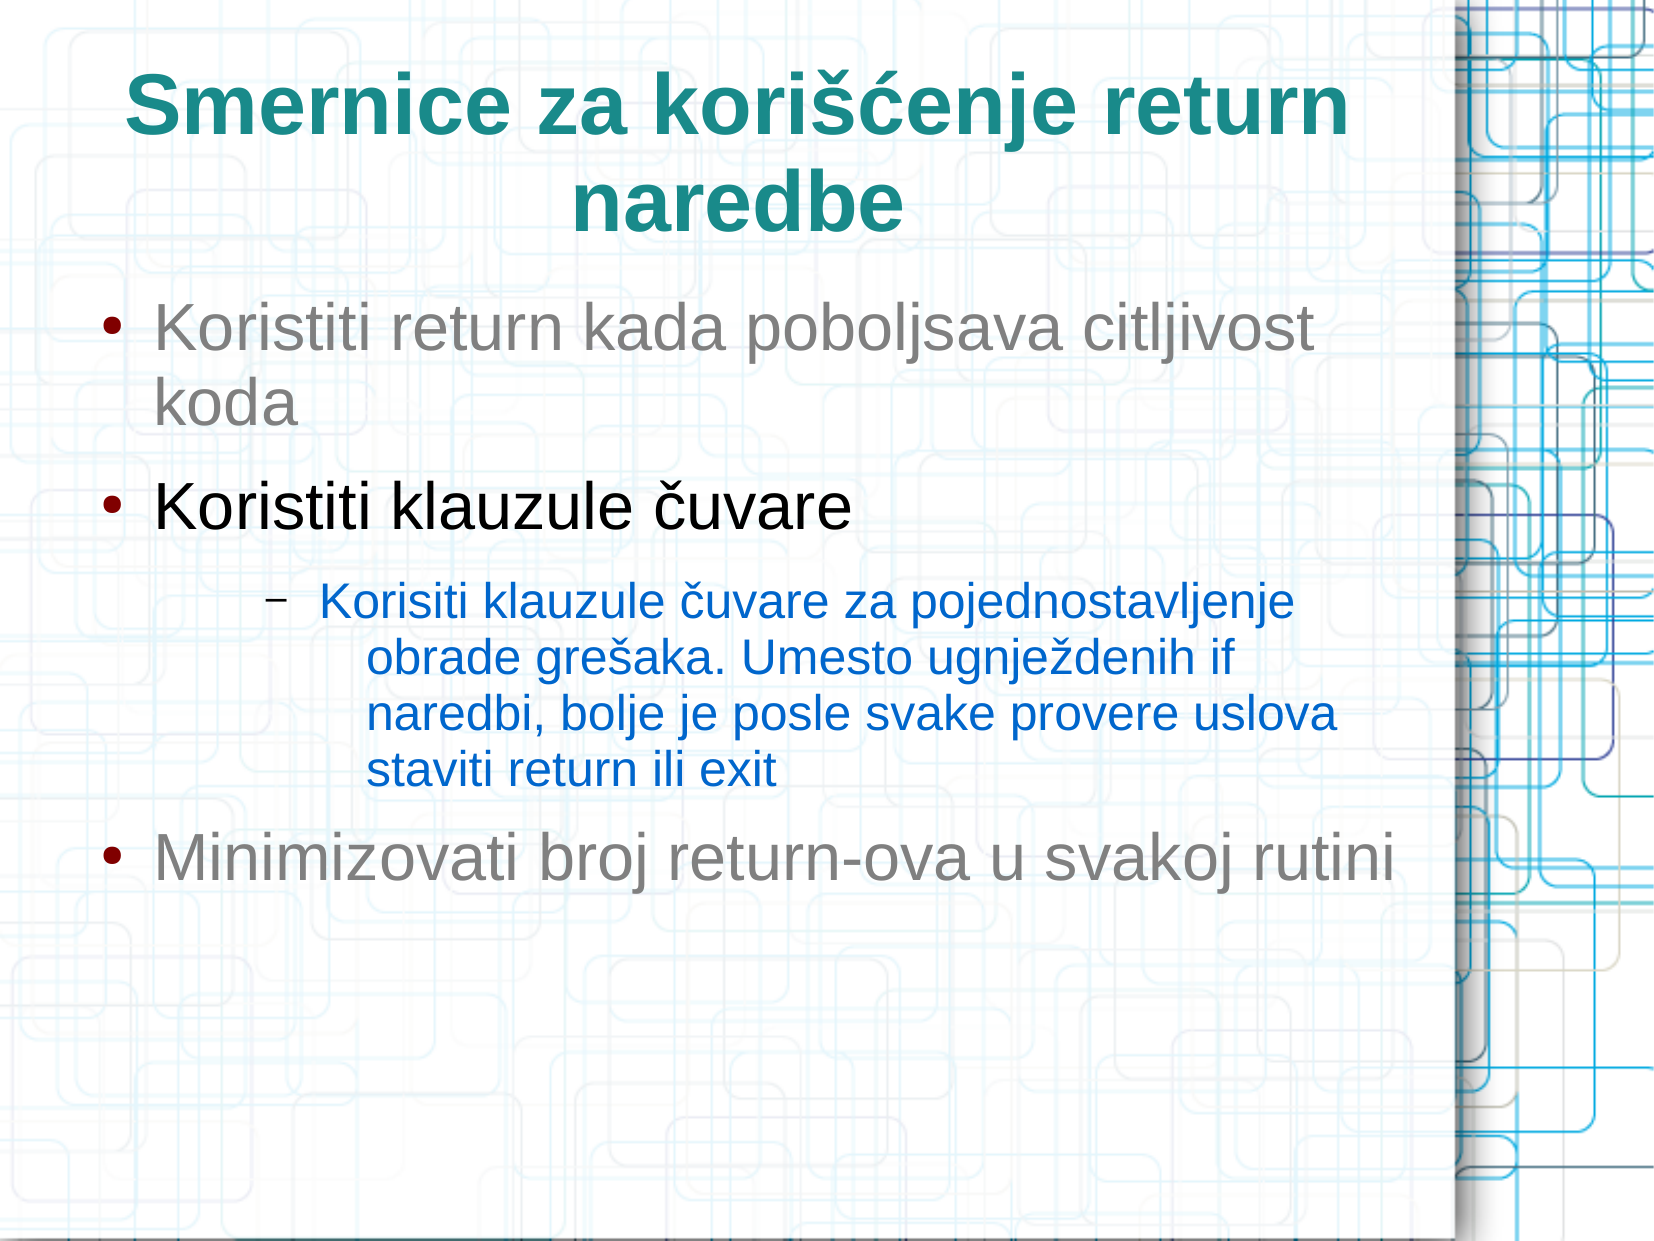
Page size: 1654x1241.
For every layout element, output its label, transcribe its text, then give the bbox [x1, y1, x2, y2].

title Smernice za korišćenje return naredbe [59, 49, 1418, 257]
list Koristiti return kada poboljsava citljivost koda Koristiti klauzule čuvare Korisiti klauzule čuvare za pojednostavljenje obrade grešaka. Umesto ugnježdenih if naredbi, bolje je posle svake provere uslova staviti return ili exit Minimizovati broj return-ova u svakoj rutini [82, 290, 1418, 1109]
picture [0, 0, 1654, 1241]
